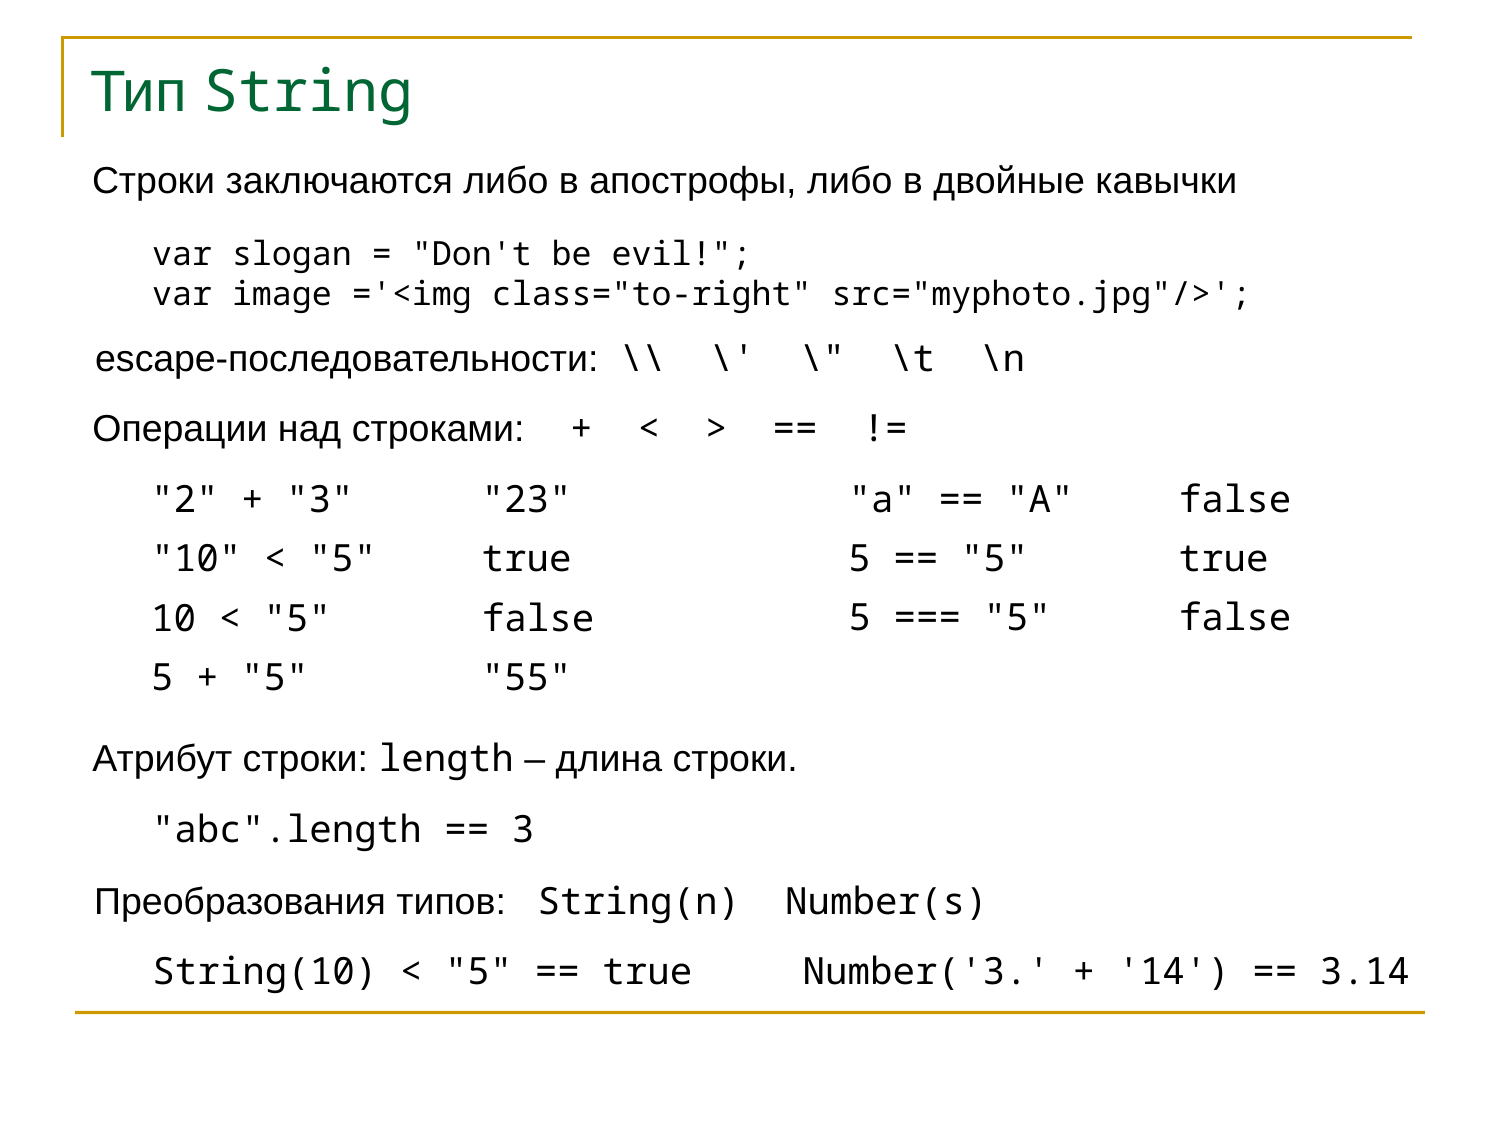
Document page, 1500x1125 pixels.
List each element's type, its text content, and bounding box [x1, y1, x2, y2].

text_box String(10) < "5" == true [137, 939, 708, 1000]
text_box "10" < "5" [136, 527, 392, 587]
text_box Операции над строками: + < > == != [77, 397, 923, 457]
text_box true [1164, 526, 1284, 585]
text_box 10 < "5" [136, 586, 347, 646]
title Тип String [75, 45, 1425, 138]
text_box "abc".length == 3 [137, 797, 550, 858]
text_box false [1164, 467, 1307, 528]
text_box 5 + "5" [136, 645, 324, 706]
text_box "a" == "A" [833, 467, 1089, 528]
text_box escape-последовательности: \\ \' \" \t \n [80, 326, 1040, 387]
text_box false [467, 586, 610, 646]
text_box true [466, 527, 587, 587]
text_box "23" [466, 467, 587, 527]
text_box "55" [466, 645, 587, 706]
text_box 5 == "5" [833, 526, 1044, 585]
text_box false [1164, 585, 1307, 646]
text_box Преобразования типов: String(n) Number(s) [79, 869, 1003, 930]
text_box "2" + "3" [136, 467, 369, 527]
text_box 5 === "5" [833, 585, 1066, 646]
text_box Number('3.' + '14') == 3.14 [787, 939, 1425, 1000]
text_box var slogan = "Don't be evil!"; var image ='<img class="to-right" src="myphoto.jpg"/>'; [137, 224, 1268, 320]
text_box Строки заключаются либо в апострофы, либо в двойные кавычки [77, 148, 1254, 209]
text_box Атрибут строки: length – длина строки. [77, 726, 813, 787]
